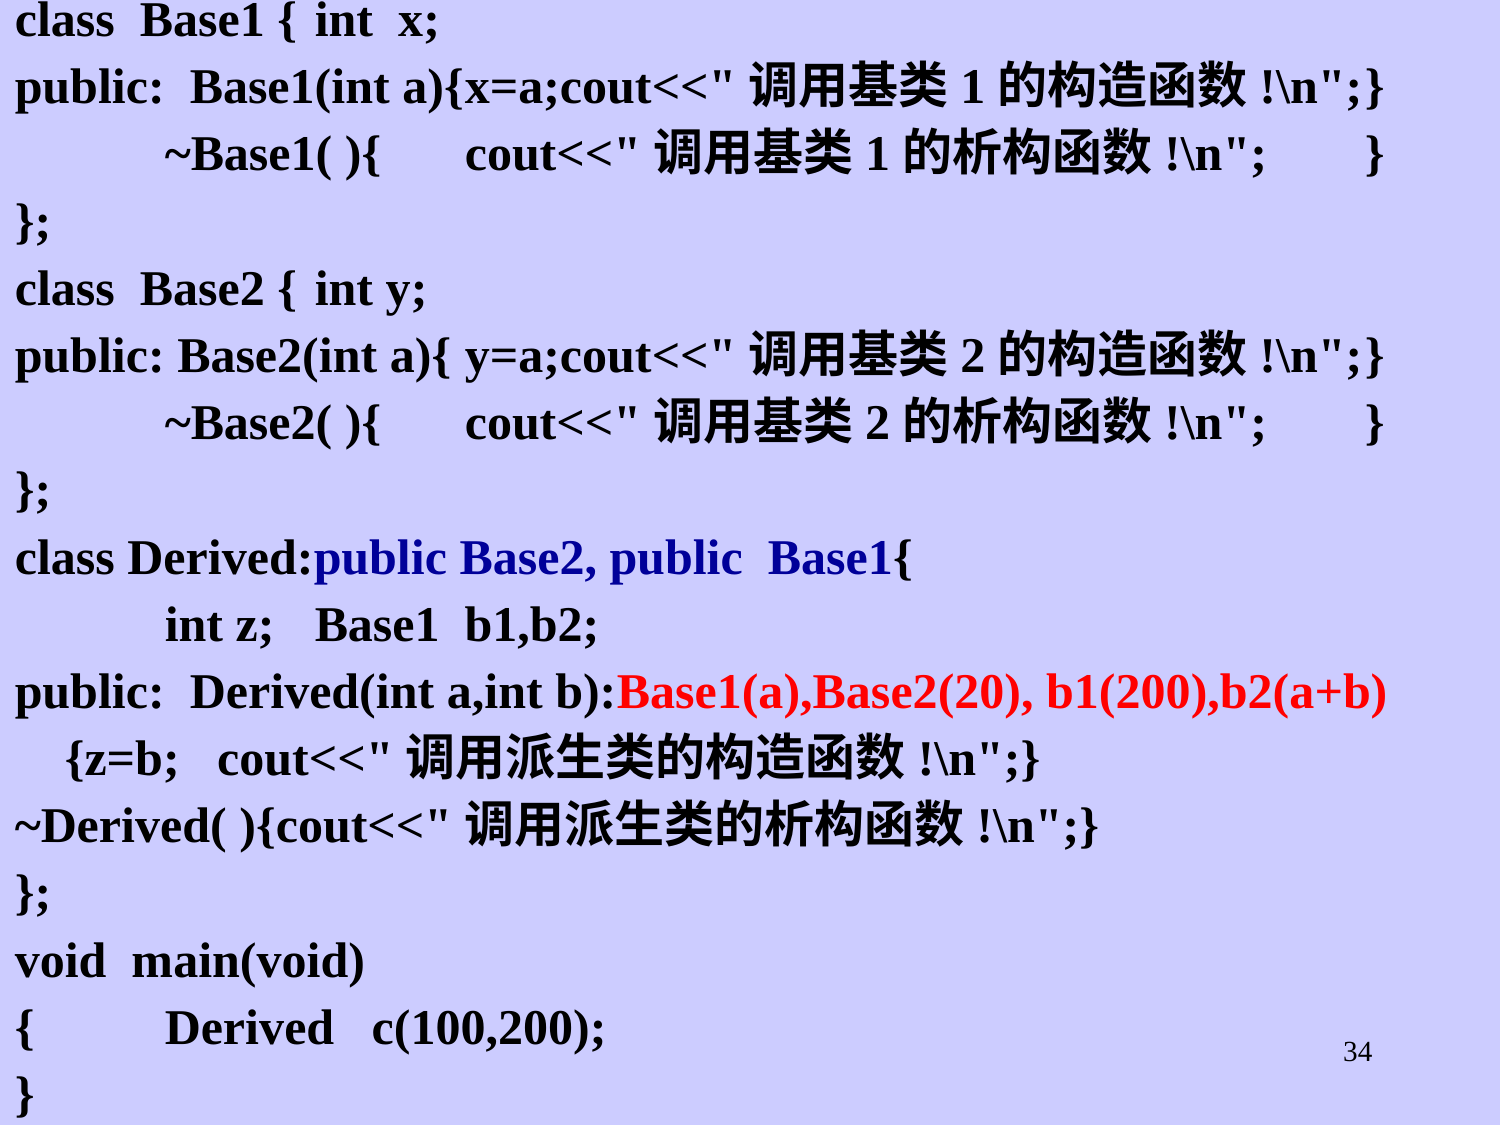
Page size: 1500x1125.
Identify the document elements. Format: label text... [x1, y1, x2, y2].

text_box class Base1 { int x; public: Base1(int a){ x=a;cout<<"调用基类1的构造函数!\n"; } ~Base1( ){ cout<<"调用基类1的析构函数!\n"; } }; class Base2 { int y; public: Base2(int a){ y=a;cout<<"调用基类2的构造函数!\n"; } ~Base2( ){ cout<<"调用基类2的析构函数!\n"; } }; class Derived:public Base2, public Base1{ int z; Base1 b1,b2; public: Derived(int a,int b):Base1(a),Base2(20), b1(200),b2(a+b) {z=b; cout<<"调用派生类的构造函数!\n";} ~Derived( ){cout<<"调用派生类的析构函数!\n";} }; void main(void) { Derived c(100,200); } [0, 0, 1476, 1125]
